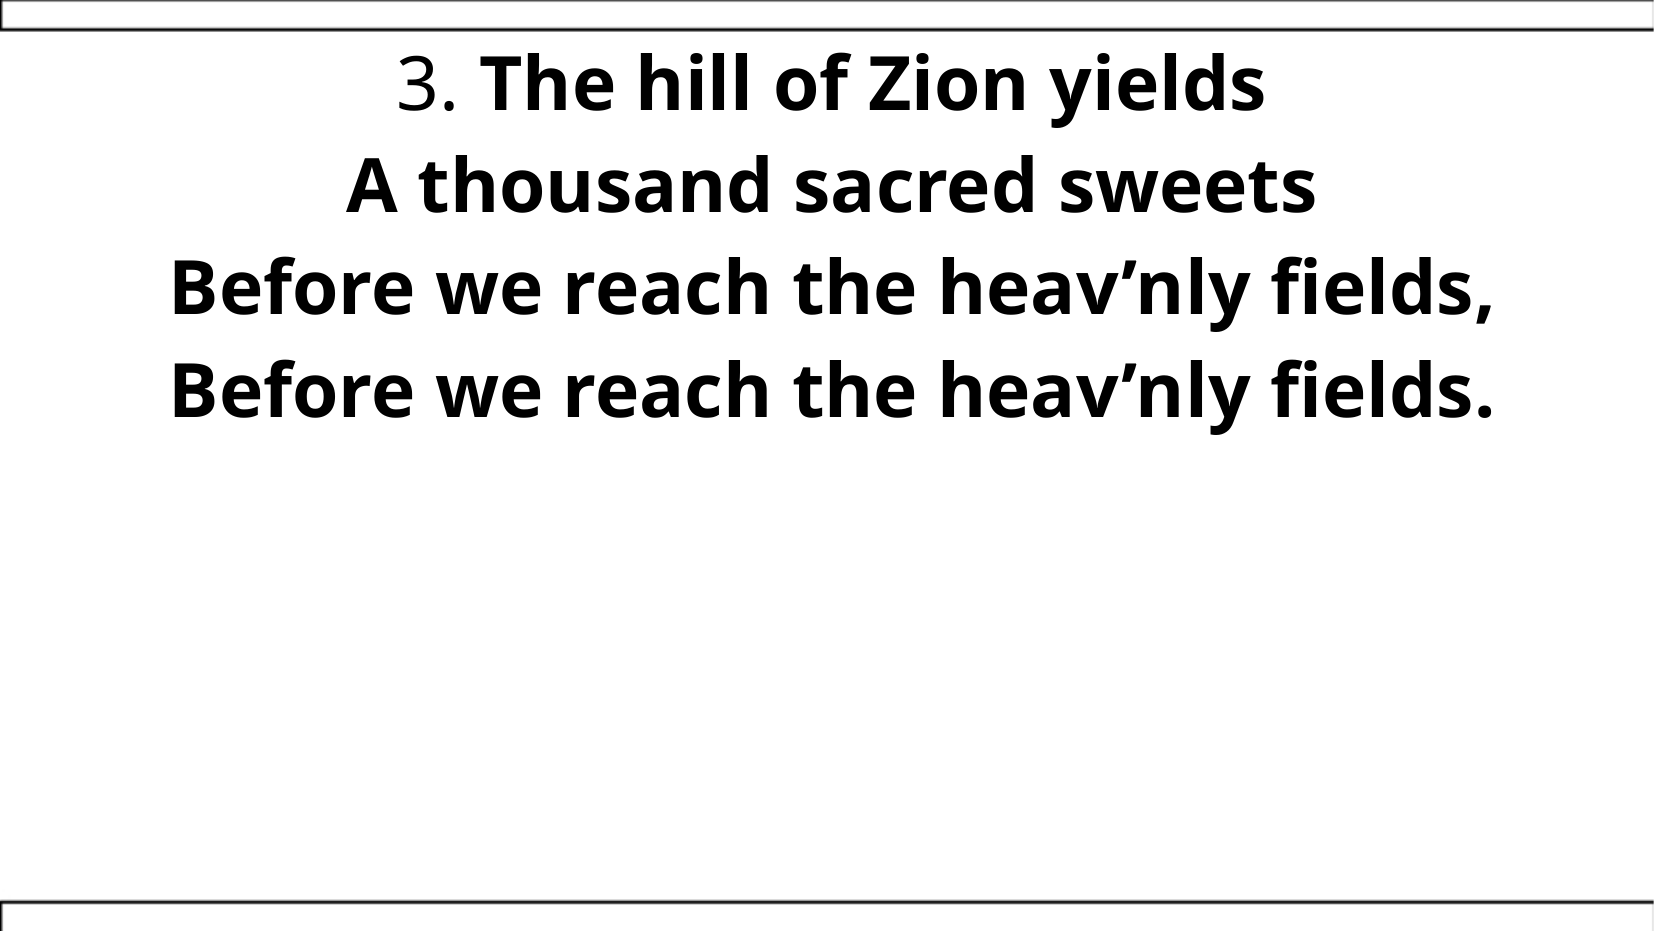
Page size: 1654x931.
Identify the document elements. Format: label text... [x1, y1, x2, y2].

picture [0, 0, 1654, 931]
title 3. The hill of Zion yields A thousand sacred sweets Before we reach the heav’nly fields, Before we reach the heav’nly fields. [135, 30, 1531, 457]
